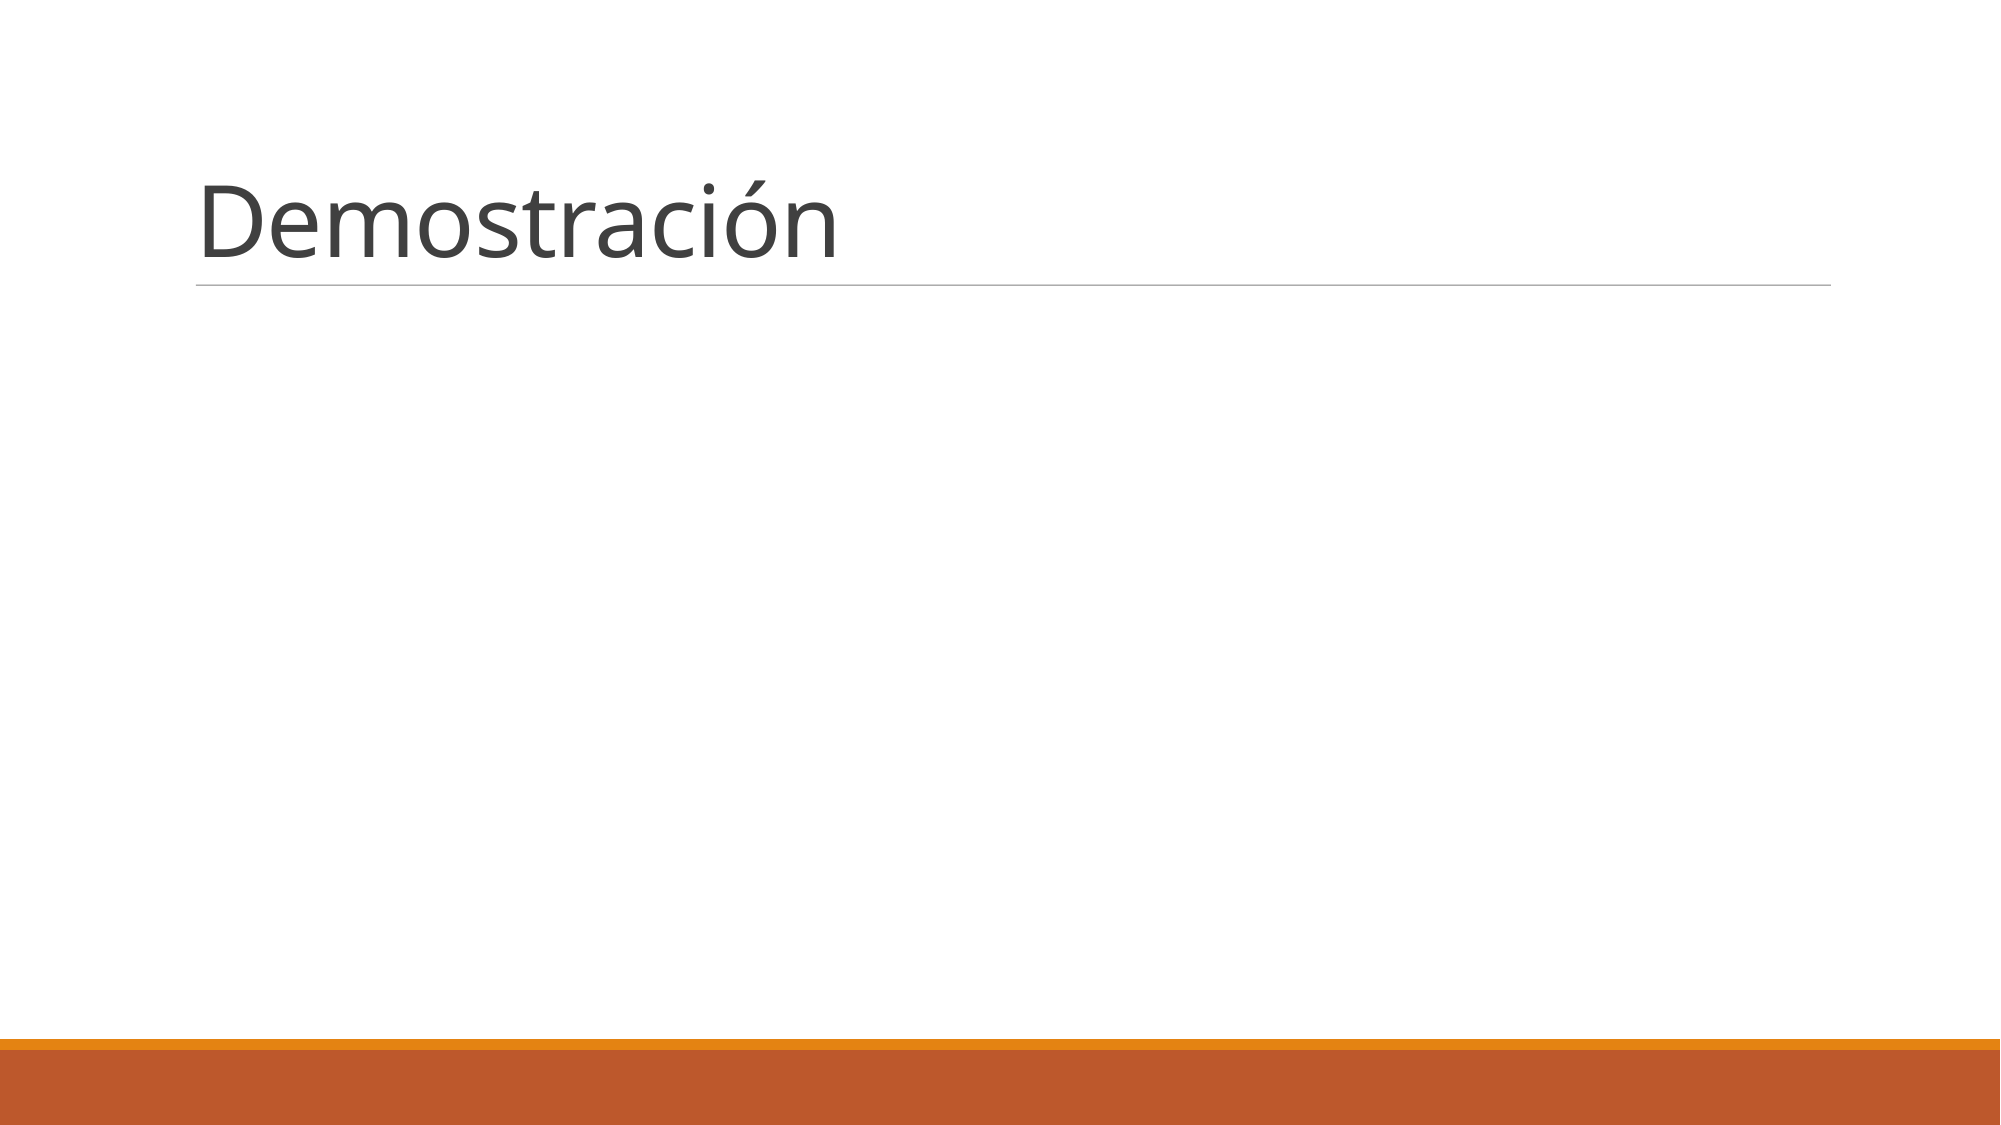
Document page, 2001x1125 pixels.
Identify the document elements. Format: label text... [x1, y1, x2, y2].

title Demostración [180, 47, 1830, 285]
